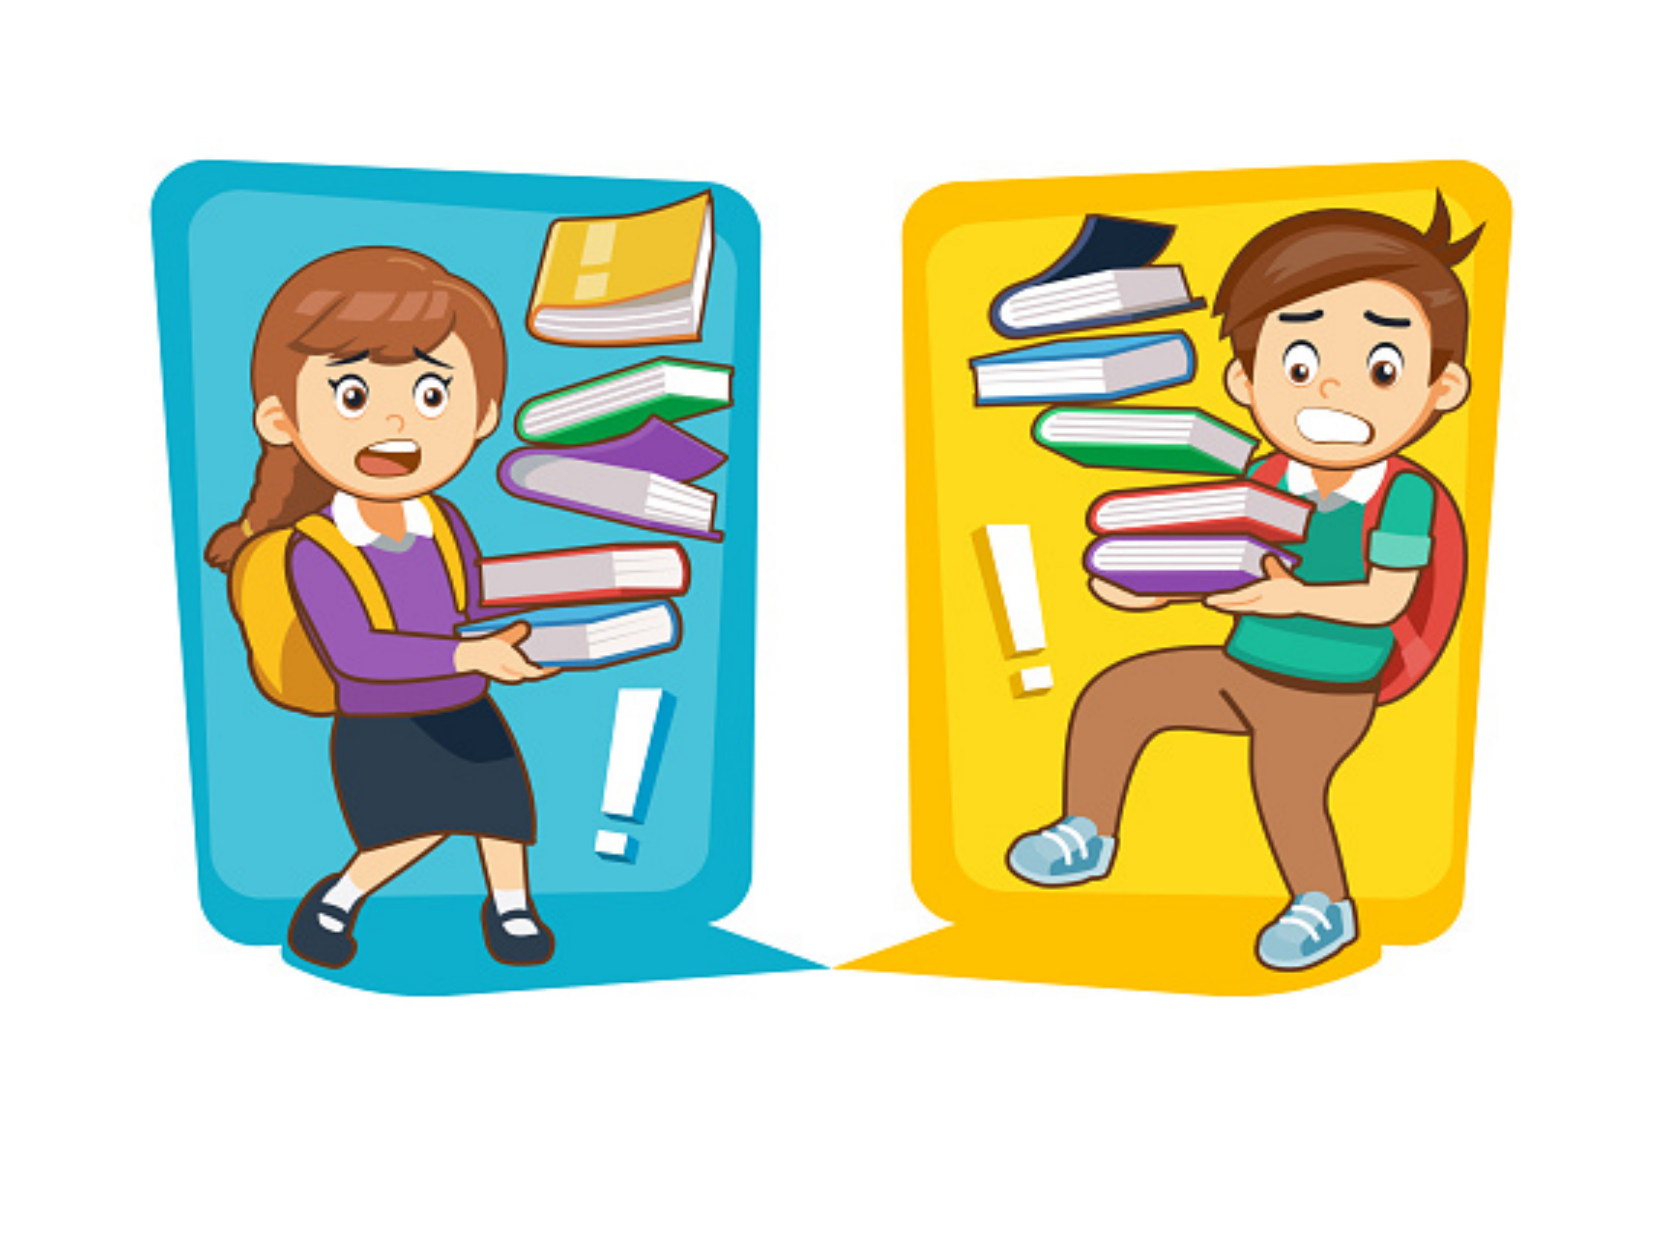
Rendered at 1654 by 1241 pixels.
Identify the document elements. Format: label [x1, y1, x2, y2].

picture [106, 118, 1559, 1040]
